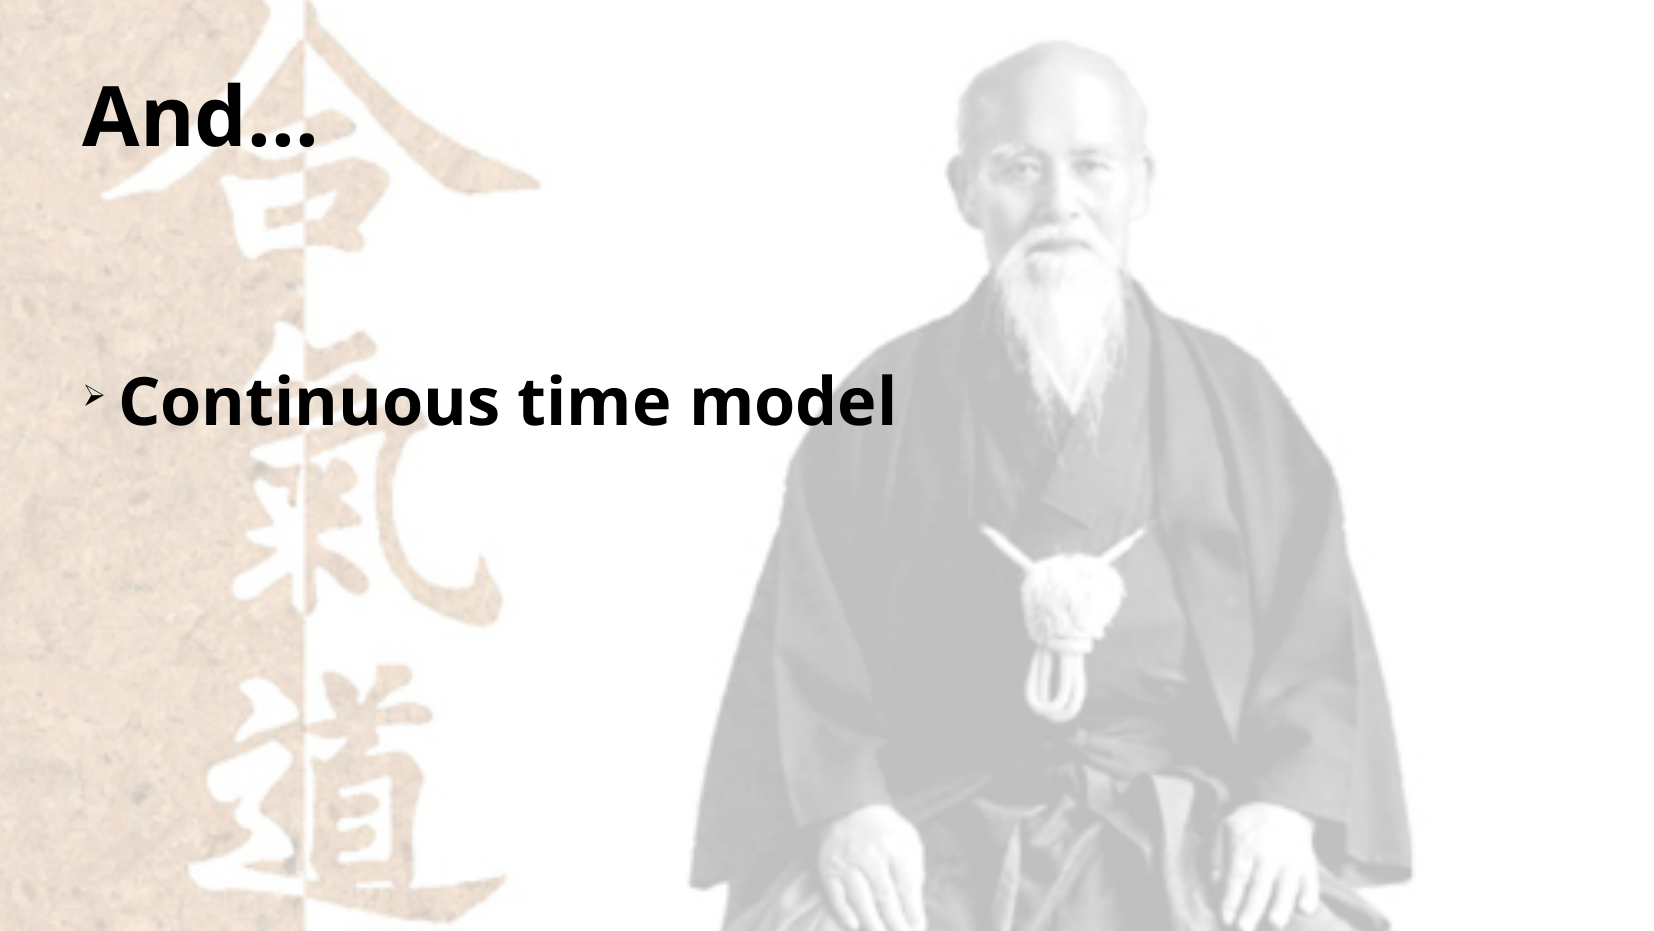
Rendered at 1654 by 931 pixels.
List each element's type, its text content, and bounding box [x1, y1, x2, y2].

subtitle Continuous time model [82, 354, 1571, 758]
picture [0, 0, 1654, 931]
title And... [82, 37, 1571, 193]
